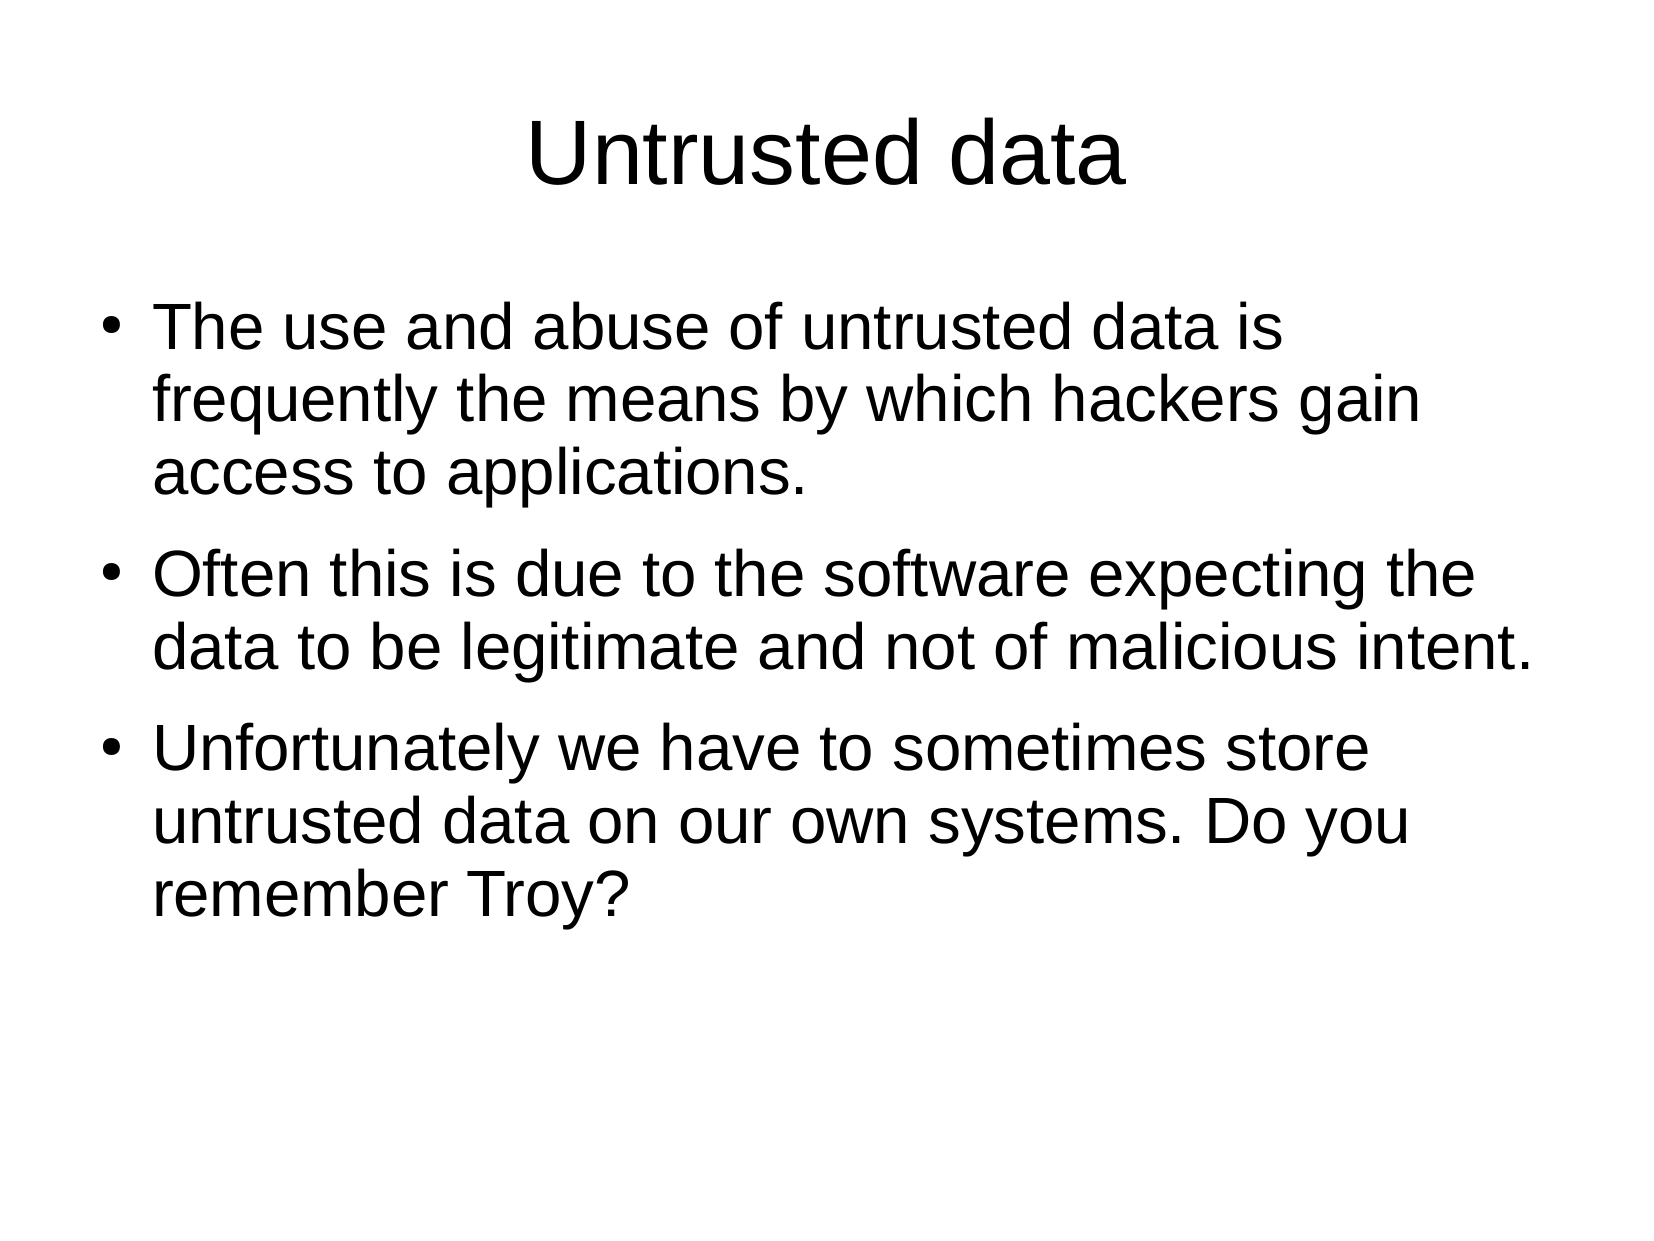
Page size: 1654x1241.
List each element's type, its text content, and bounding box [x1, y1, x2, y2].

list The use and abuse of untrusted data is frequently the means by which hackers gain access to applications. Often this is due to the software expecting the data to be legitimate and not of malicious intent. Unfortunately we have to sometimes store untrusted data on our own systems. Do you remember Troy? [82, 290, 1538, 1010]
title Untrusted data [82, 49, 1571, 257]
